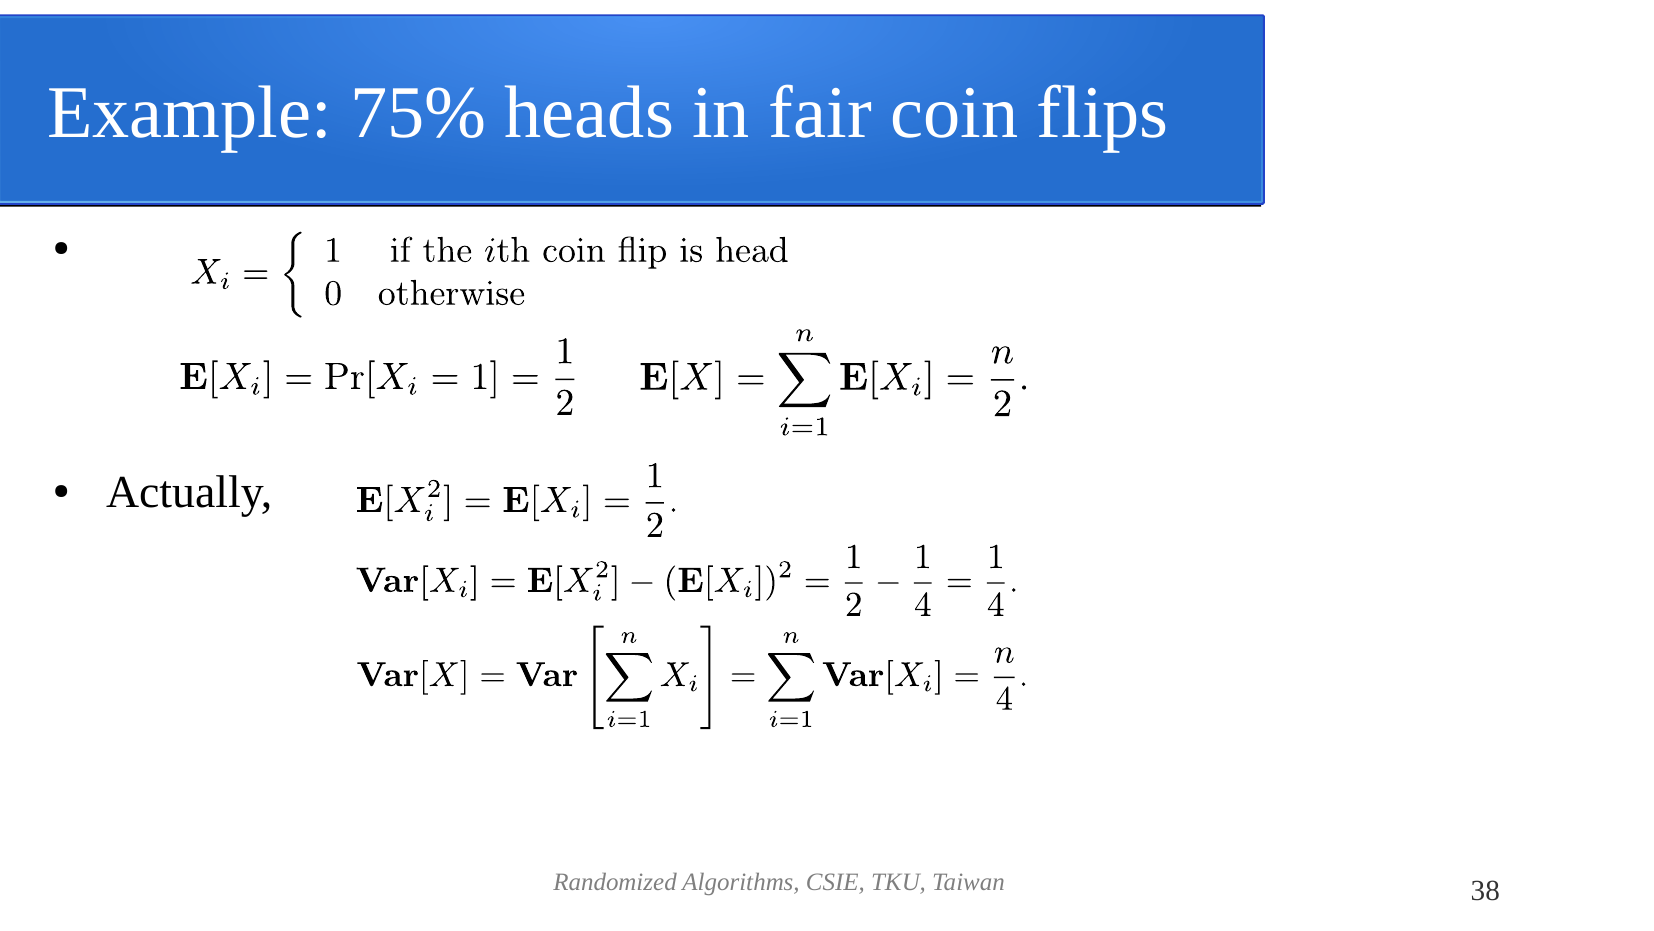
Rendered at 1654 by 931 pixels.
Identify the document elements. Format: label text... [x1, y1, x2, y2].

list Actually, [35, 224, 1524, 764]
title Example: 75% heads in fair coin flips [47, 35, 1199, 189]
picture [188, 230, 789, 319]
picture [637, 327, 1028, 438]
picture [354, 461, 677, 539]
picture [354, 543, 1017, 618]
picture [355, 624, 1027, 731]
picture [177, 336, 576, 417]
